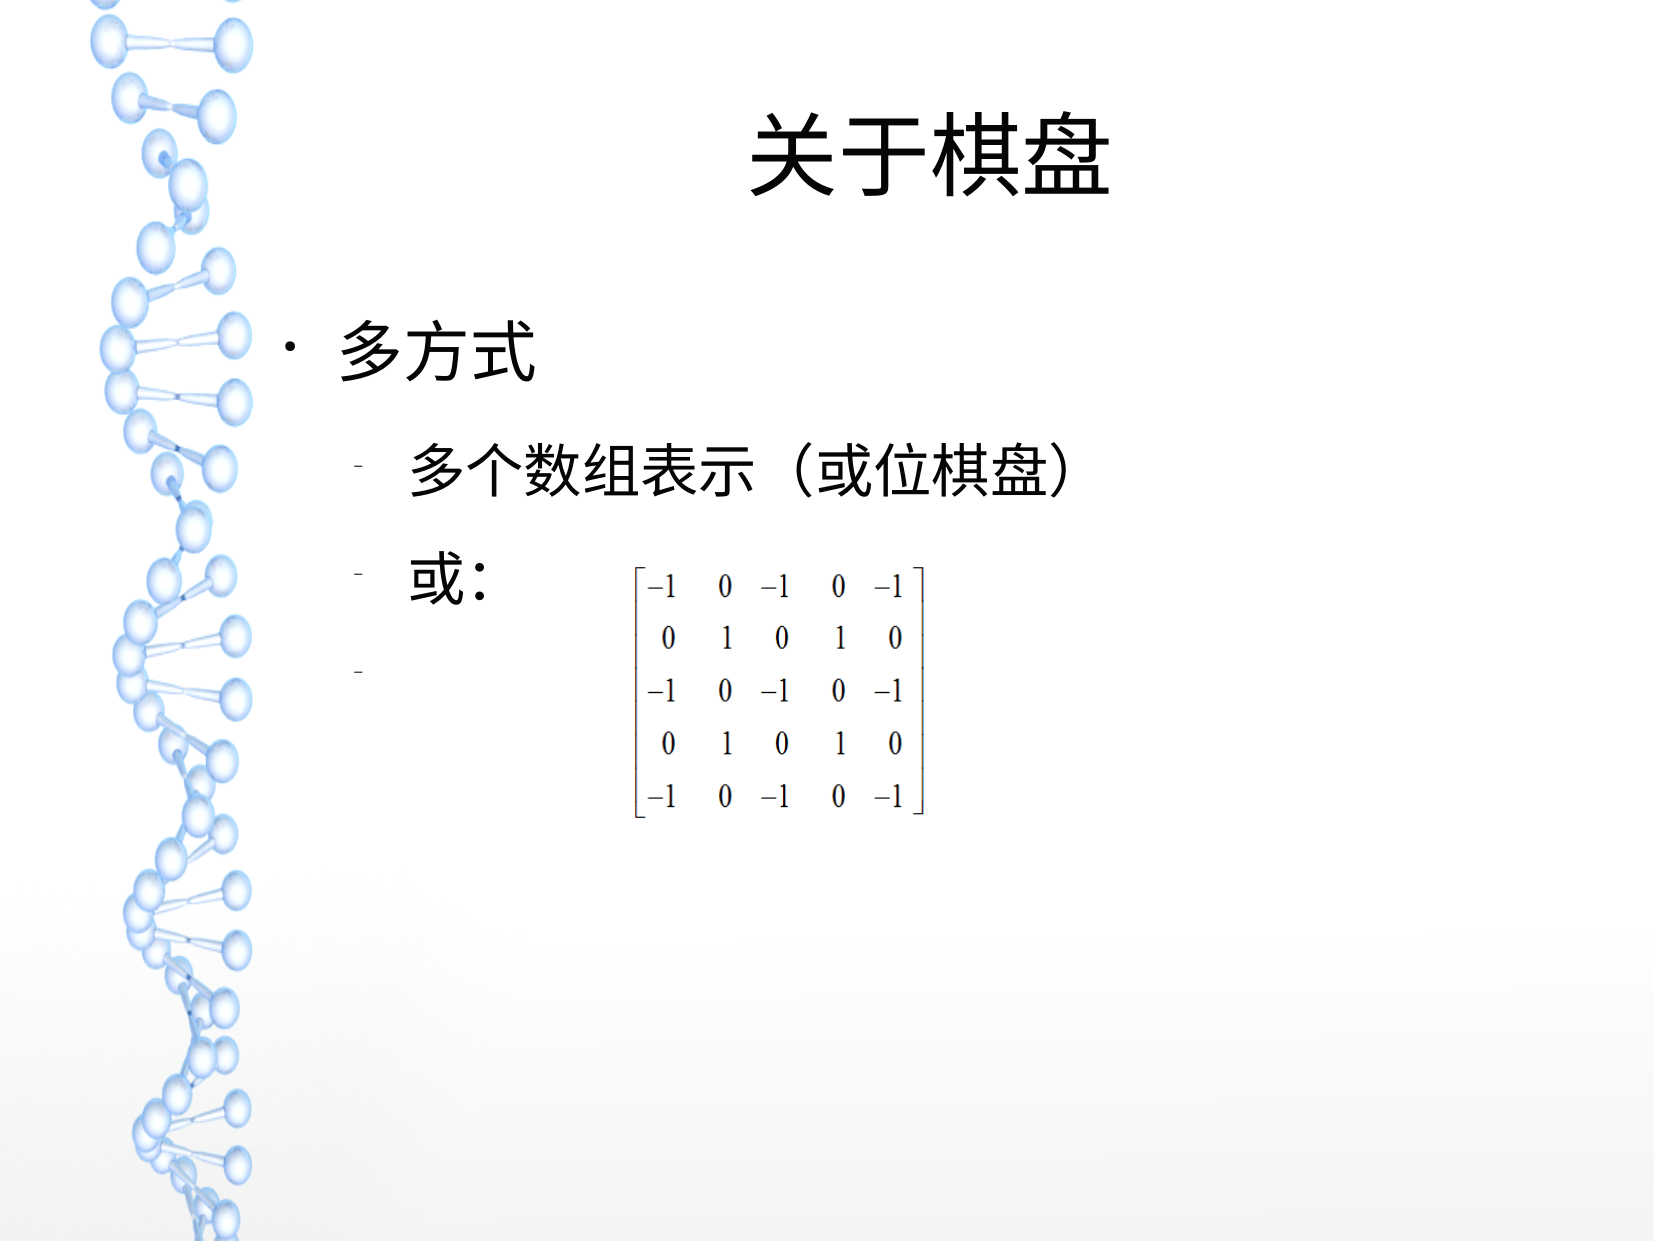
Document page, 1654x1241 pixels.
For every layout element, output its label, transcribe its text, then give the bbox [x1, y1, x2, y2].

picture [0, 0, 1654, 1241]
title 关于棋盘 [265, 47, 1595, 252]
list 多方式 多个数组表示（或位棋盘） 或： [265, 299, 1595, 1019]
